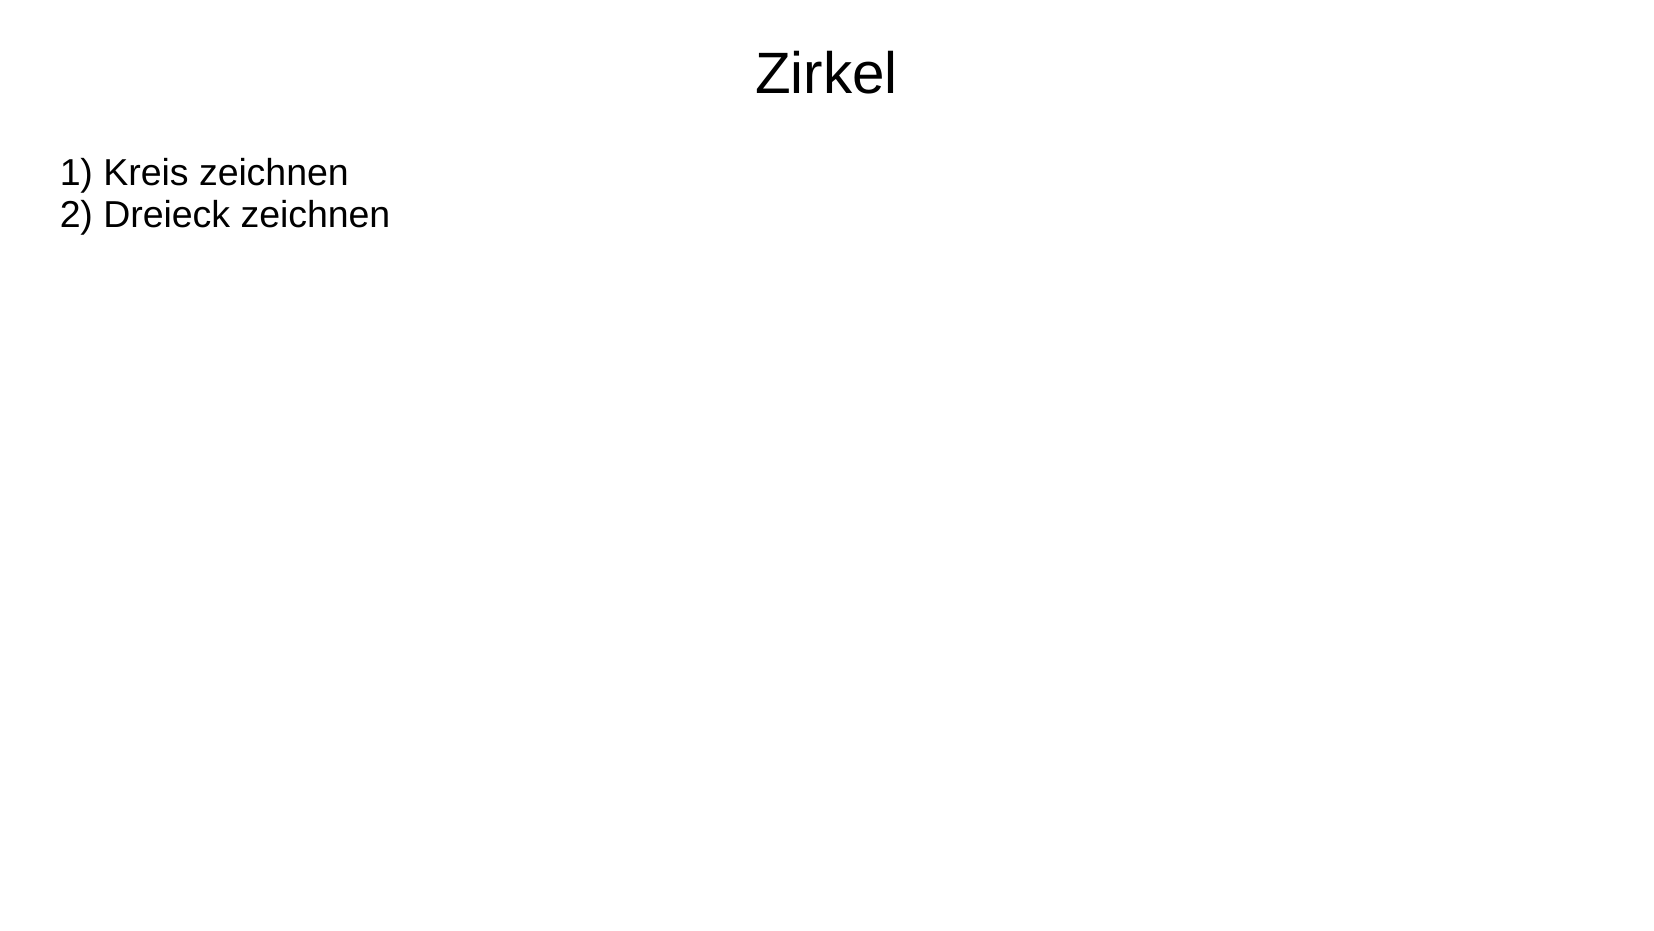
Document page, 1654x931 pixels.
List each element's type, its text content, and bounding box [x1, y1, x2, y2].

text_box 1) Kreis zeichnen 2) Dreieck zeichnen [45, 143, 1519, 243]
title Zirkel [82, 37, 1571, 110]
